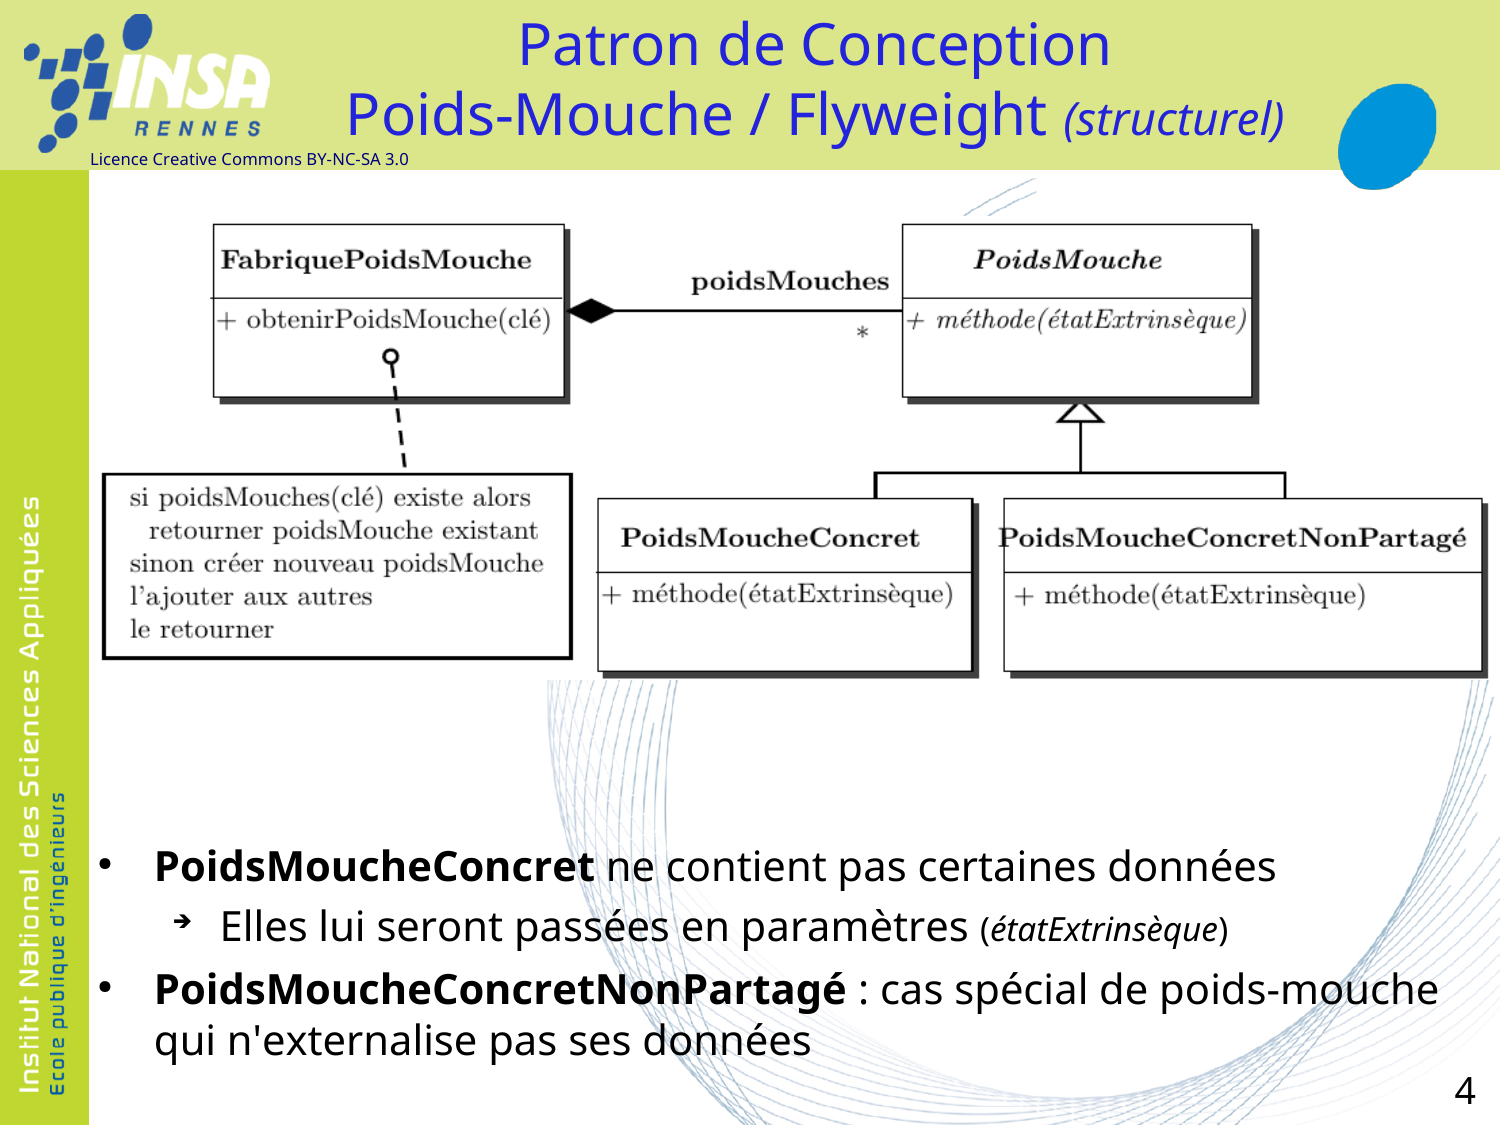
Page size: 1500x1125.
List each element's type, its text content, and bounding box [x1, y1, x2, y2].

title Patron de Conception Poids-Mouche / Flyweight (structurel) [242, 0, 1388, 156]
list PoidsMoucheConcret ne contient pas certaines données Elles lui seront passées en paramètres (étatExtrinsèque) PoidsMoucheConcretNonPartagé : cas spécial de poids-mouche qui n'externalise pas ses données [82, 832, 1495, 1125]
picture [0, 0, 1500, 1125]
